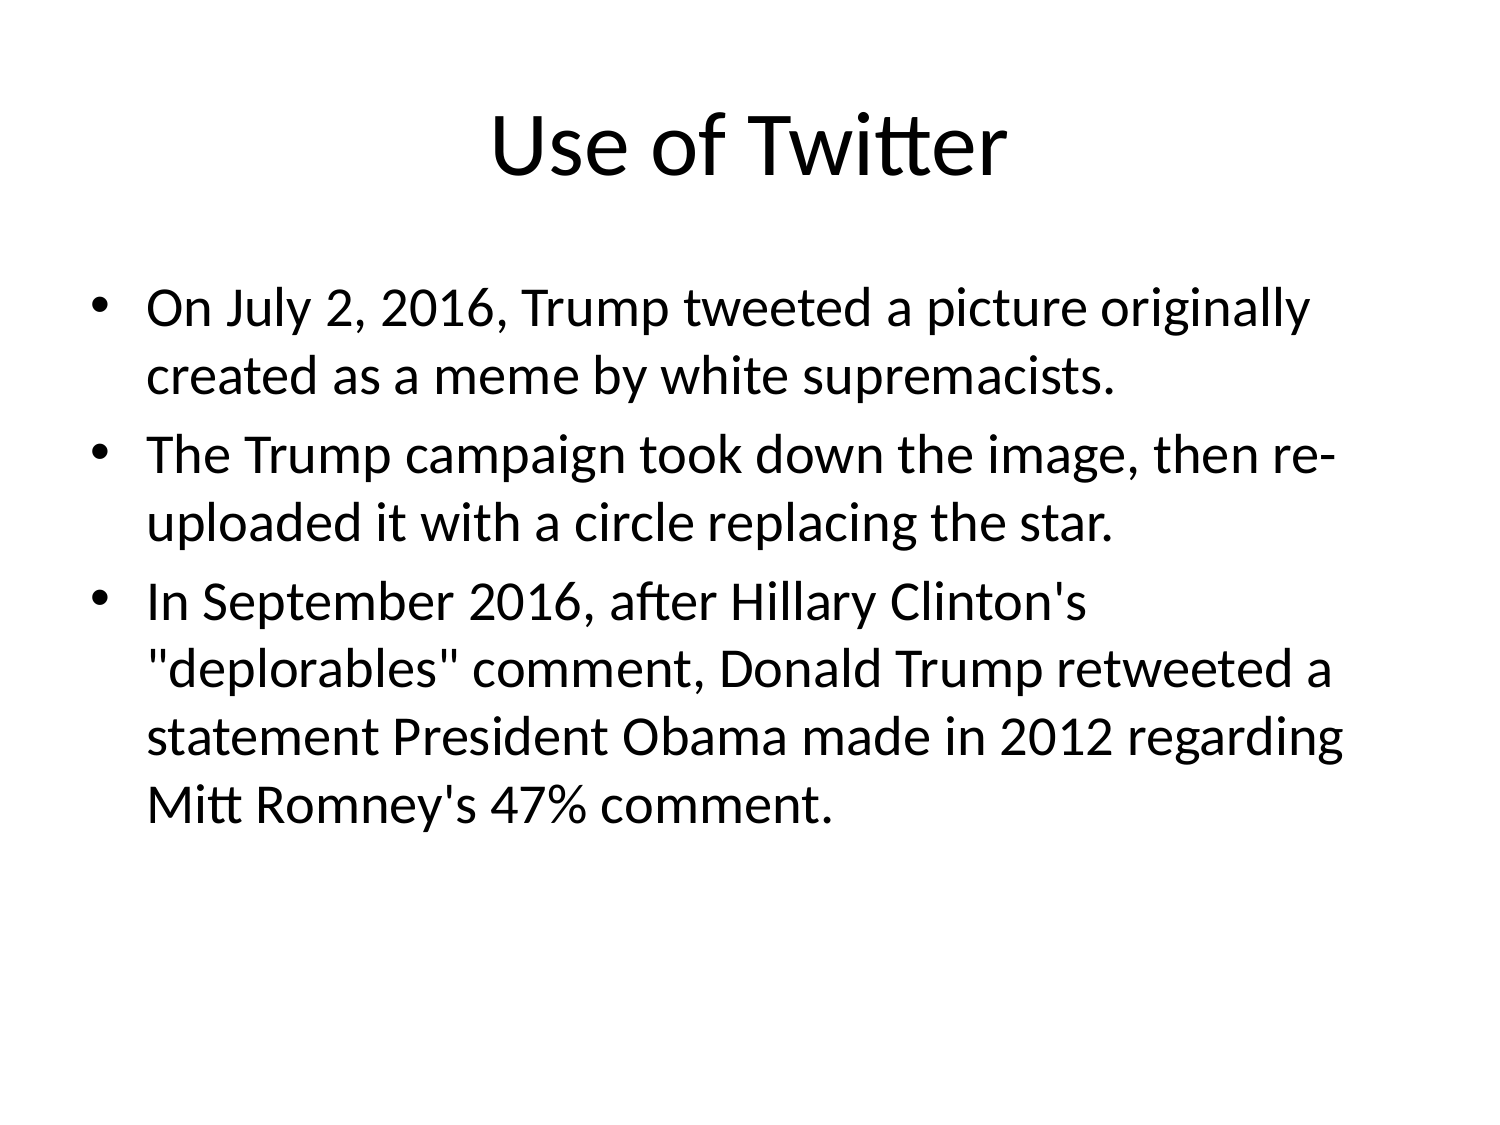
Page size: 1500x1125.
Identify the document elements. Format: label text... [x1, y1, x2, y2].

list On July 2, 2016, Trump tweeted a picture originally created as a meme by white supremacists. The Trump campaign took down the image, then re-uploaded it with a circle replacing the star. In September 2016, after Hillary Clinton's "deplorables" comment, Donald Trump retweeted a statement President Obama made in 2012 regarding Mitt Romney's 47% comment. [75, 262, 1425, 1005]
title Use of Twitter [75, 45, 1425, 233]
